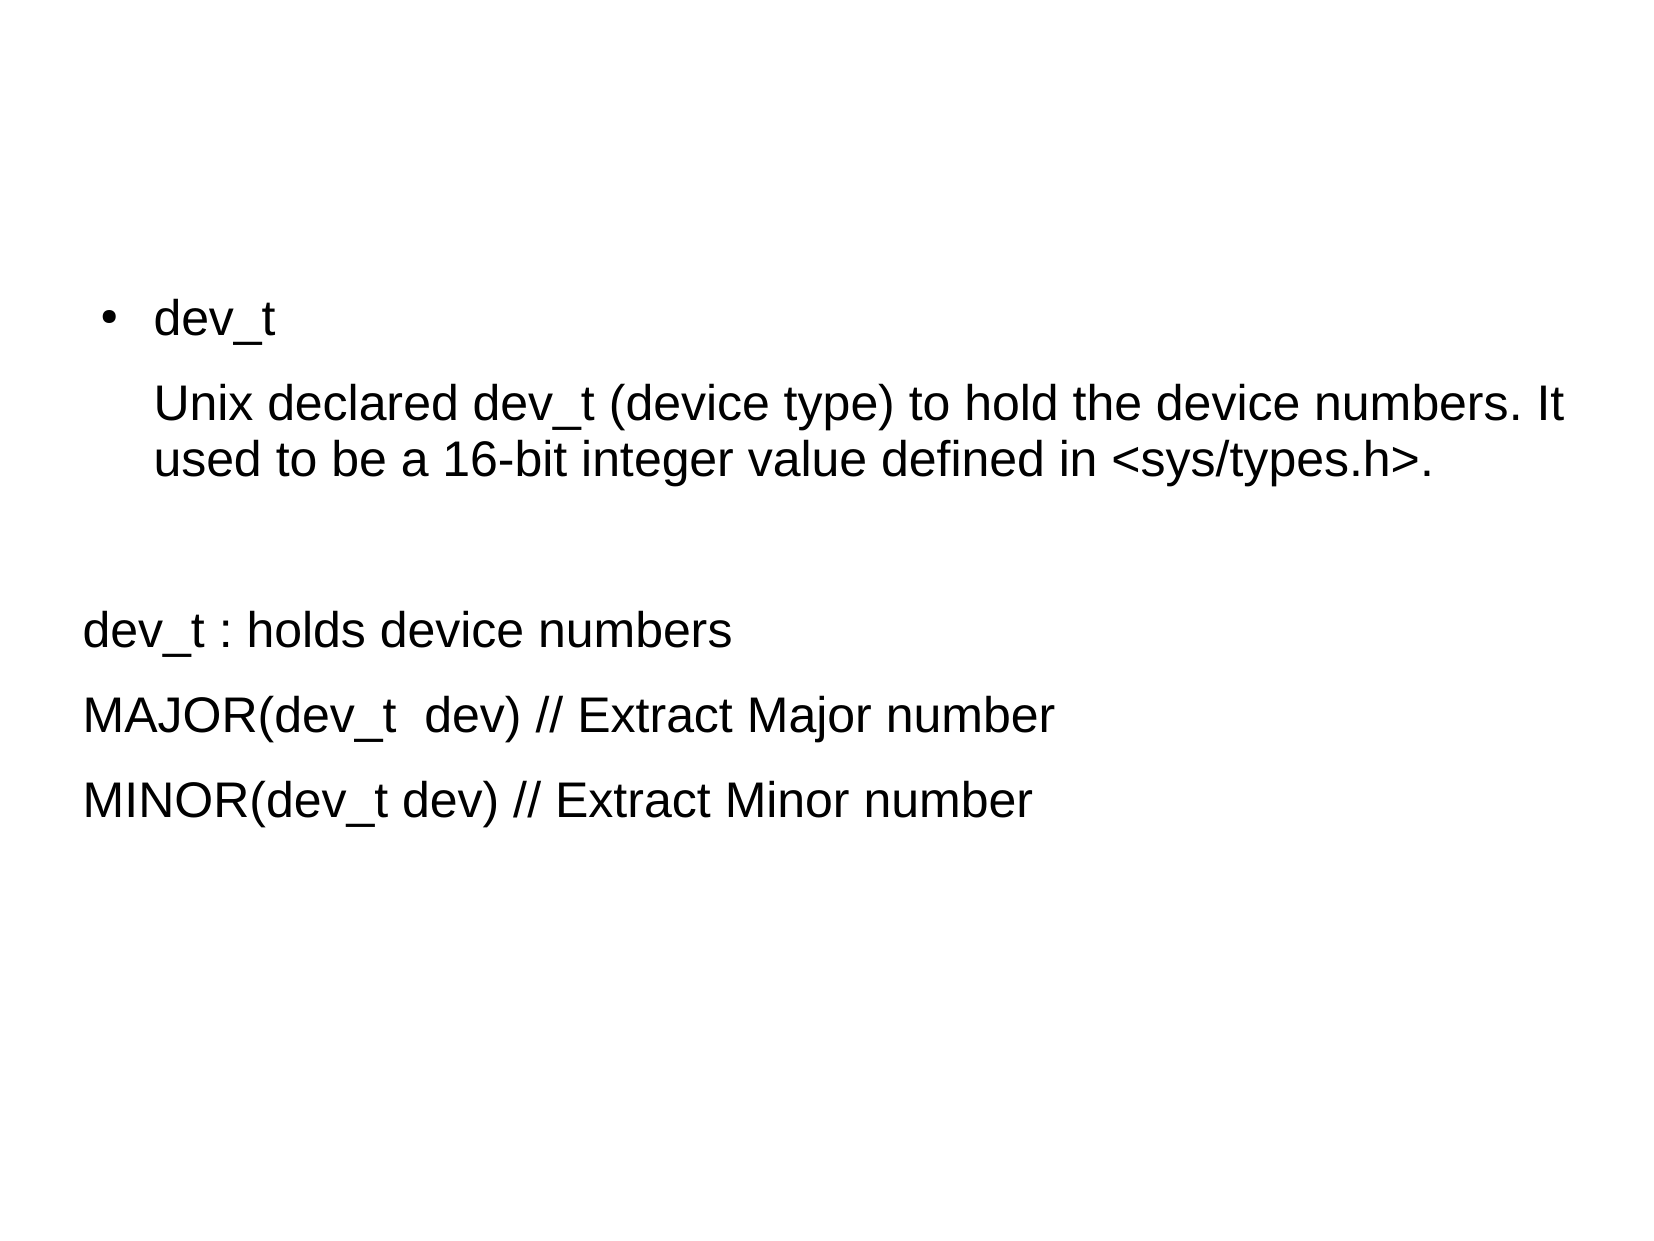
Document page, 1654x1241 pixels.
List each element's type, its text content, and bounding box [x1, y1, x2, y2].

list dev_t Unix declared dev_t (device type) to hold the device numbers. It used to be a 16-bit integer value defined in <sys/types.h>. dev_t : holds device numbers MAJOR(dev_t dev) // Extract Major number MINOR(dev_t dev) // Extract Minor number [82, 290, 1571, 1010]
